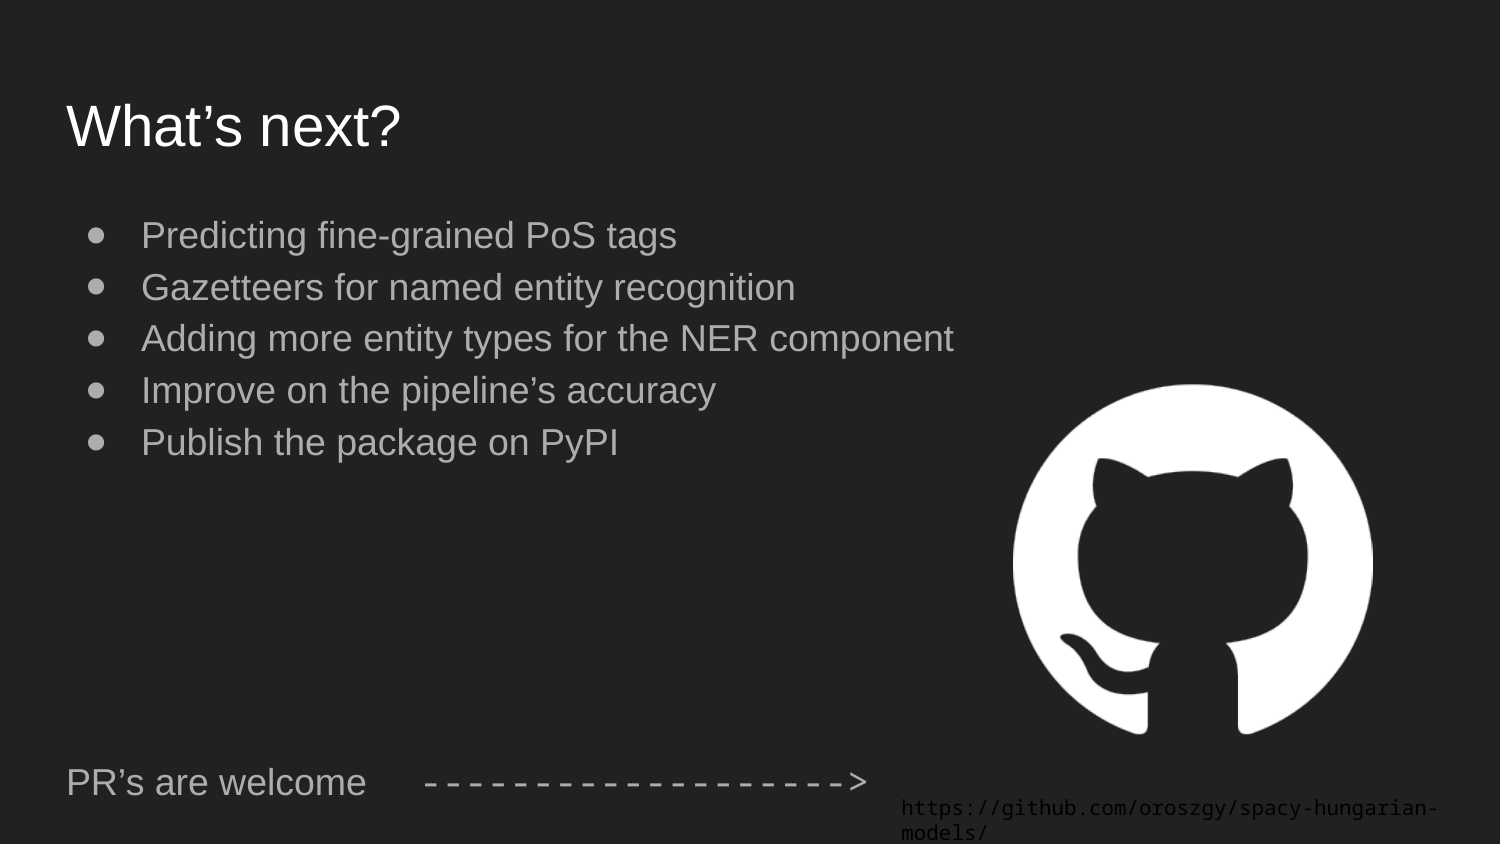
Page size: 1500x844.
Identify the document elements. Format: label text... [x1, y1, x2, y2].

picture [1013, 380, 1373, 739]
text_box https://github.com/oroszgy/spacy-hungarian-models/ [886, 779, 1500, 830]
title What’s next? [51, 72, 1449, 167]
list Predicting fine-grained PoS tags Gazetteers for named entity recognition Adding more entity types for the NER component Improve on the pipeline’s accuracy Publish the package on PyPI PR’s are welcome -------------------> [51, 189, 1449, 789]
